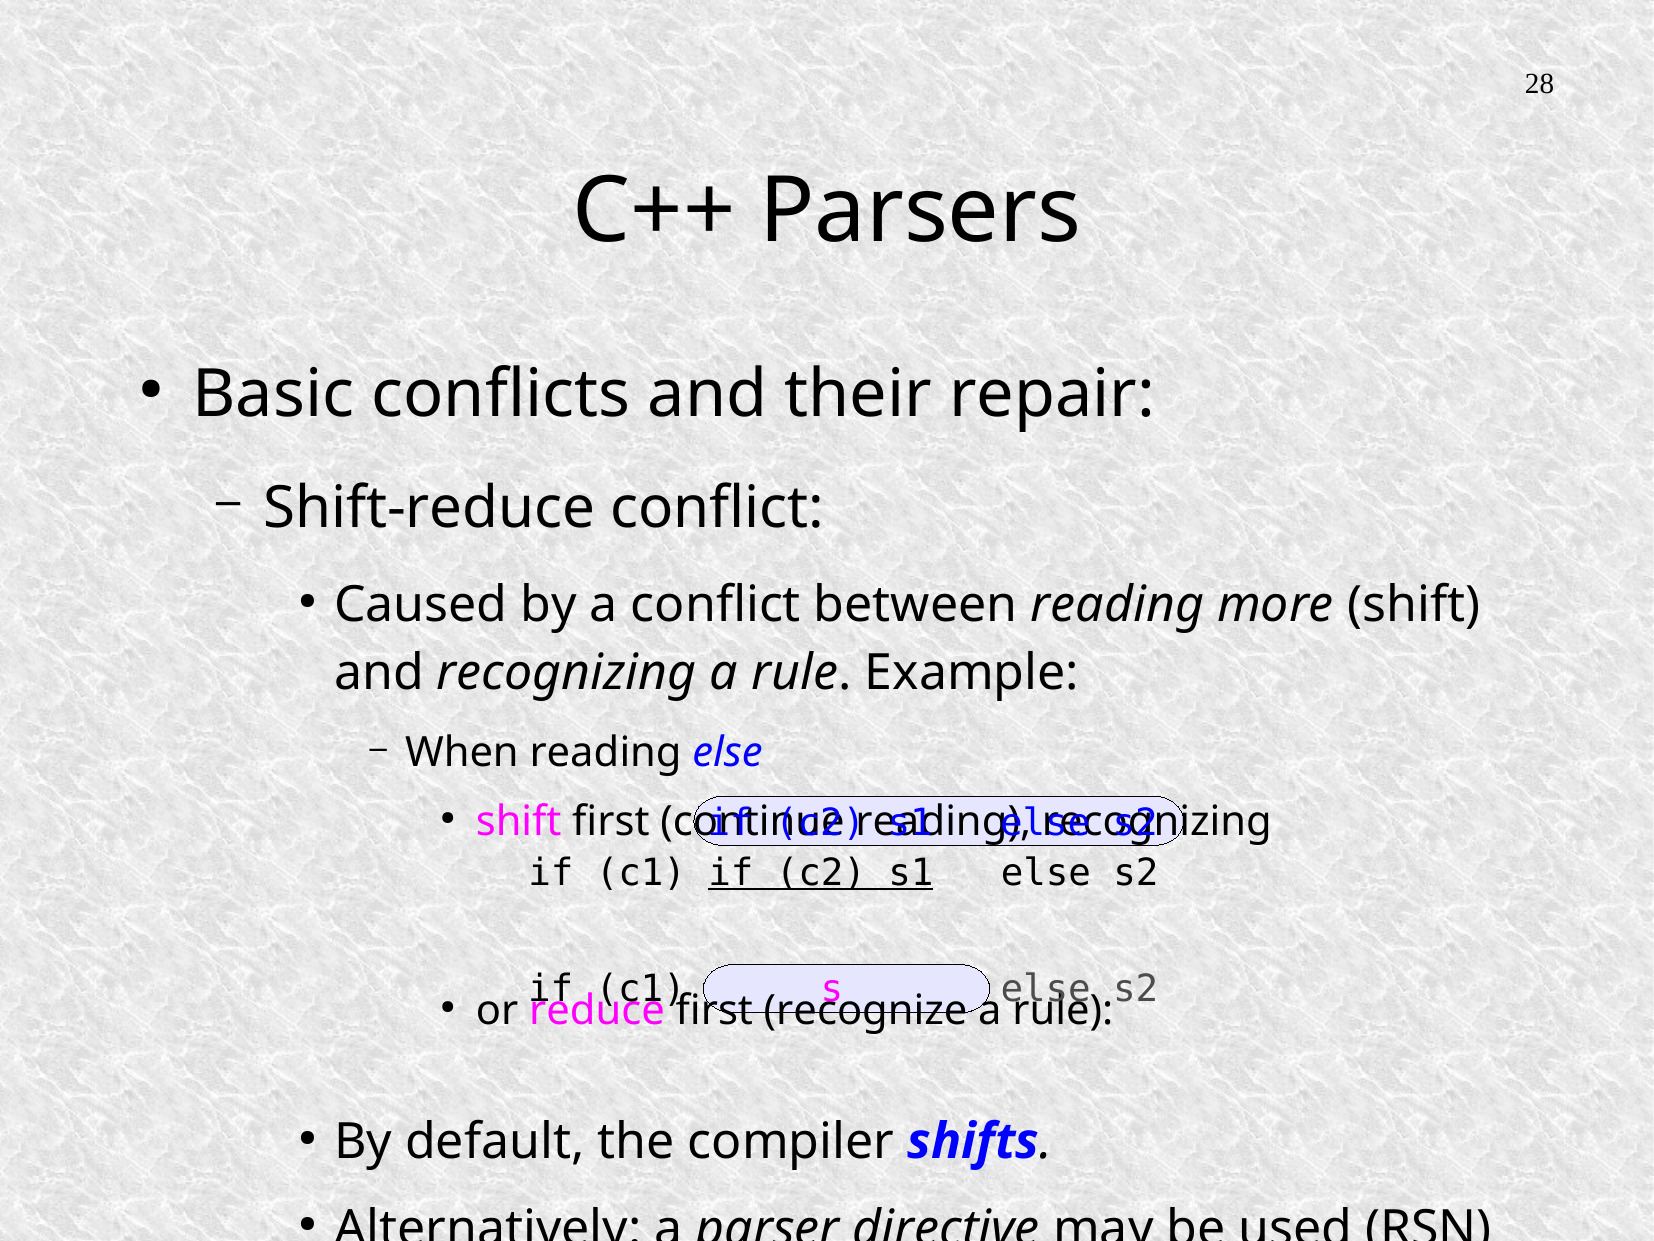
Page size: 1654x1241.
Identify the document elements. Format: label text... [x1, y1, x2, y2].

picture [375, 1236, 384, 1241]
picture [731, 1236, 742, 1241]
picture [1265, 1236, 1286, 1241]
picture [1145, 1236, 1170, 1241]
picture [405, 1236, 429, 1241]
picture [678, 1236, 698, 1241]
picture [1205, 1236, 1243, 1241]
picture [859, 1236, 870, 1241]
text_box if (c2) s1 else s2 [707, 801, 1158, 847]
picture [1005, 1236, 1017, 1241]
picture [569, 1236, 593, 1241]
picture [1389, 1236, 1402, 1241]
picture [340, 1236, 360, 1241]
picture [985, 1236, 996, 1241]
picture [619, 1236, 657, 1241]
picture [826, 1236, 855, 1241]
picture [1246, 1236, 1260, 1241]
picture [901, 1236, 917, 1241]
picture [598, 1236, 611, 1241]
picture [1062, 1236, 1074, 1241]
picture [969, 1236, 981, 1241]
picture [0, 0, 1654, 1241]
picture [760, 1236, 787, 1241]
picture [1372, 1236, 1385, 1241]
text_box if (c1) s else s2 [528, 966, 1159, 1012]
text_box if (c1) if (c2) s1 else s2 [528, 850, 1159, 896]
picture [718, 1236, 727, 1241]
picture [1021, 1236, 1057, 1241]
picture [801, 1236, 822, 1241]
picture [875, 1236, 884, 1241]
picture [747, 1236, 756, 1241]
picture [1106, 1236, 1118, 1241]
picture [532, 1236, 544, 1241]
picture [553, 1236, 566, 1241]
picture [1290, 1236, 1298, 1241]
picture [921, 1236, 942, 1241]
picture [661, 1236, 673, 1241]
picture [1079, 1236, 1091, 1241]
picture [1123, 1236, 1137, 1241]
picture [1301, 1236, 1326, 1241]
picture [388, 1236, 402, 1241]
picture [703, 1236, 715, 1241]
picture [1329, 1236, 1343, 1241]
picture [1192, 1236, 1202, 1241]
picture [1175, 1236, 1189, 1241]
picture [1348, 1236, 1368, 1241]
picture [946, 1236, 965, 1241]
picture [484, 1236, 496, 1241]
list Basic conflicts and their repair: Shift-reduce conflict: Caused by a conflict between reading more (shift) and recognizing a rule. Example: When reading else shift first (continue reading), recognizing or reduce first (recognize a rule): By default, the compiler shifts. Alternatively: a parser directive may be used (RSN) [121, 344, 1534, 1236]
picture [1405, 1236, 1432, 1241]
picture [888, 1236, 897, 1241]
picture [455, 1236, 469, 1241]
picture [1471, 1236, 1484, 1241]
picture [1435, 1236, 1443, 1241]
picture [514, 1236, 527, 1241]
title C++ Parsers [121, 102, 1534, 311]
picture [501, 1236, 510, 1241]
picture [1447, 1236, 1463, 1241]
picture [434, 1236, 450, 1241]
